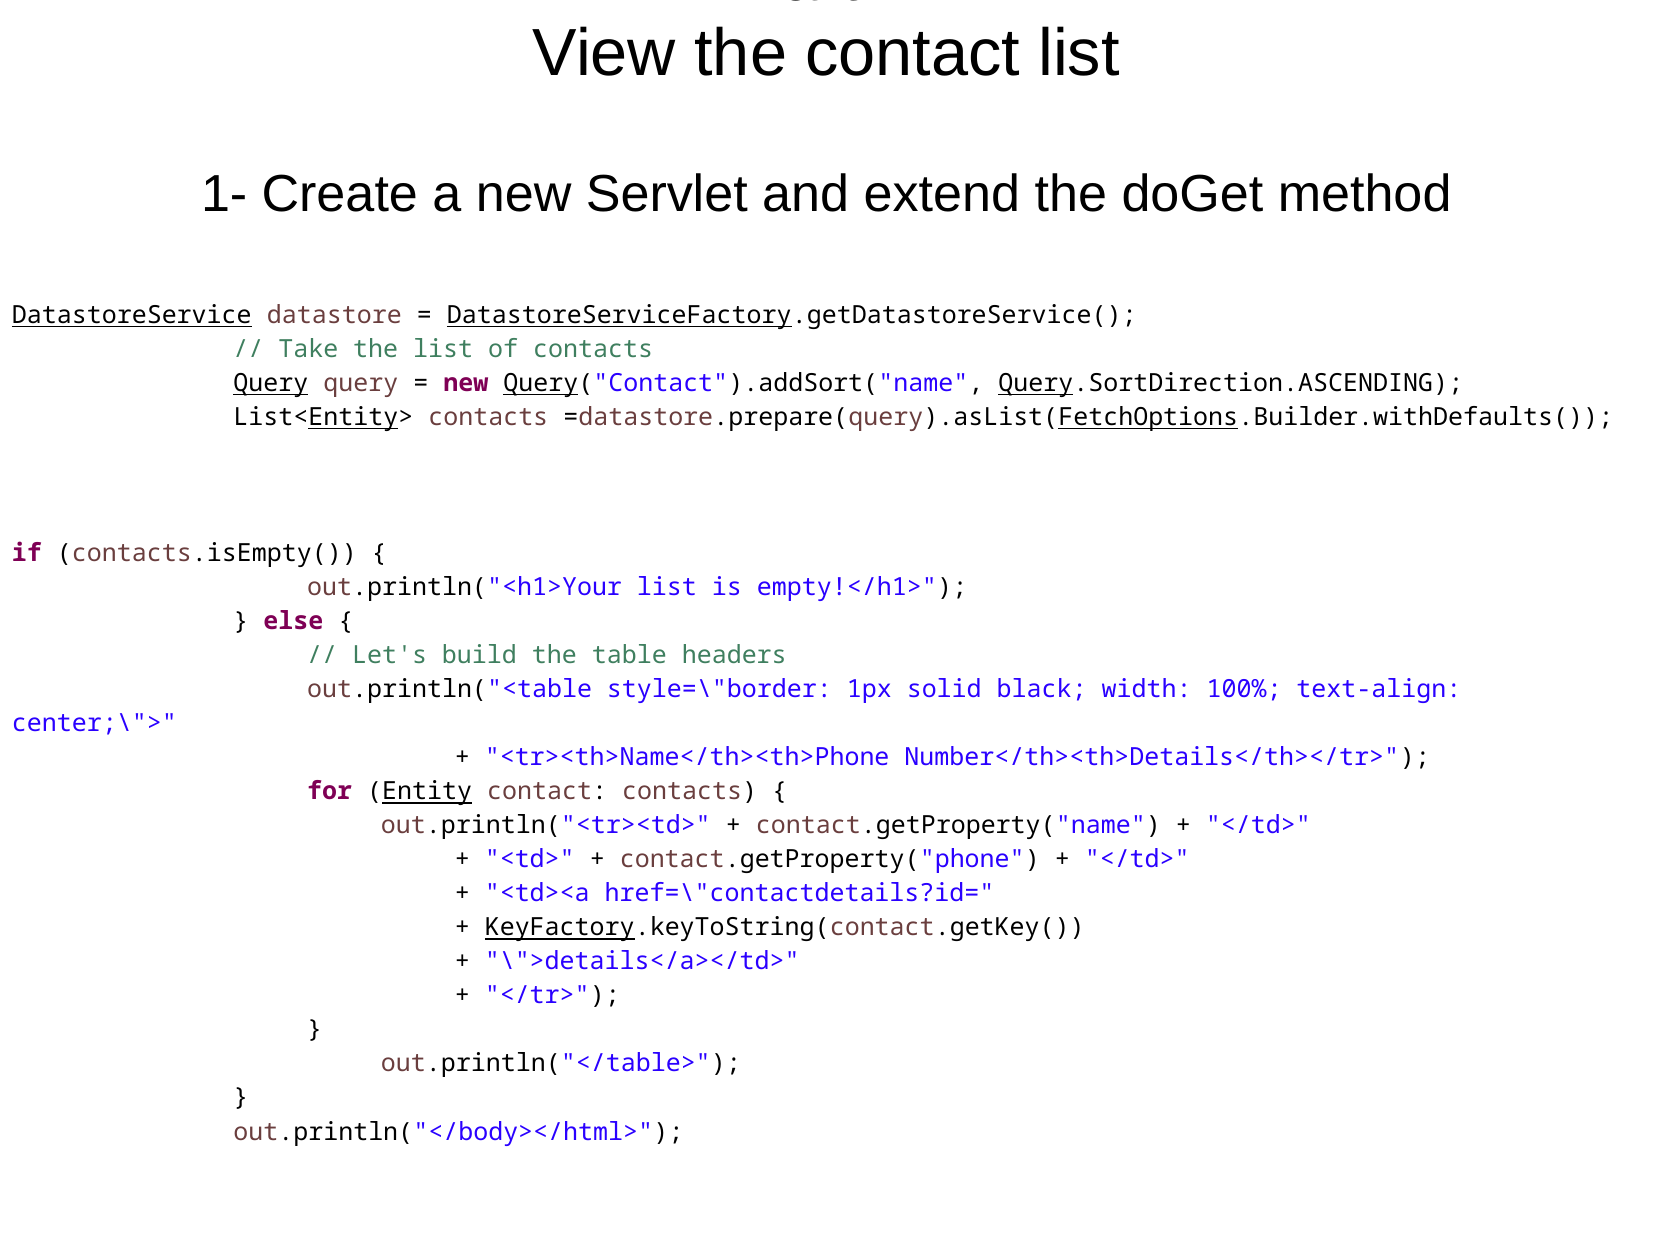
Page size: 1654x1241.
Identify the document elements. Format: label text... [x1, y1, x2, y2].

subtitle Part 2 View the contact list 1- Create a new Servlet and extend the doGet method DatastoreService datastore = DatastoreServiceFactory.getDatastoreService(); // Take the list of contacts Query query = new Query("Contact").addSort("name", Query.SortDirection.ASCENDING); List<Entity> contacts =datastore.prepare(query).asList(FetchOptions.Builder.withDefaults()); if (contacts.isEmpty()) { out.println("<h1>Your list is empty!</h1>"); } else { // Let's build the table headers out.println("<table style=\"border: 1px solid black; width: 100%; text-align: center;\">" + "<tr><th>Name</th><th>Phone Number</th><th>Details</th></tr>"); for (Entity contact: contacts) { out.println("<tr><td>" + contact.getProperty("name") + "</td>" + "<td>" + contact.getProperty("phone") + "</td>" + "<td><a href=\"contactdetails?id=" + KeyFactory.keyToString(contact.getKey()) + "\">details</a></td>" + "</tr>"); } out.println("</table>"); } out.println("</body></html>"); [11, 0, 1642, 1229]
